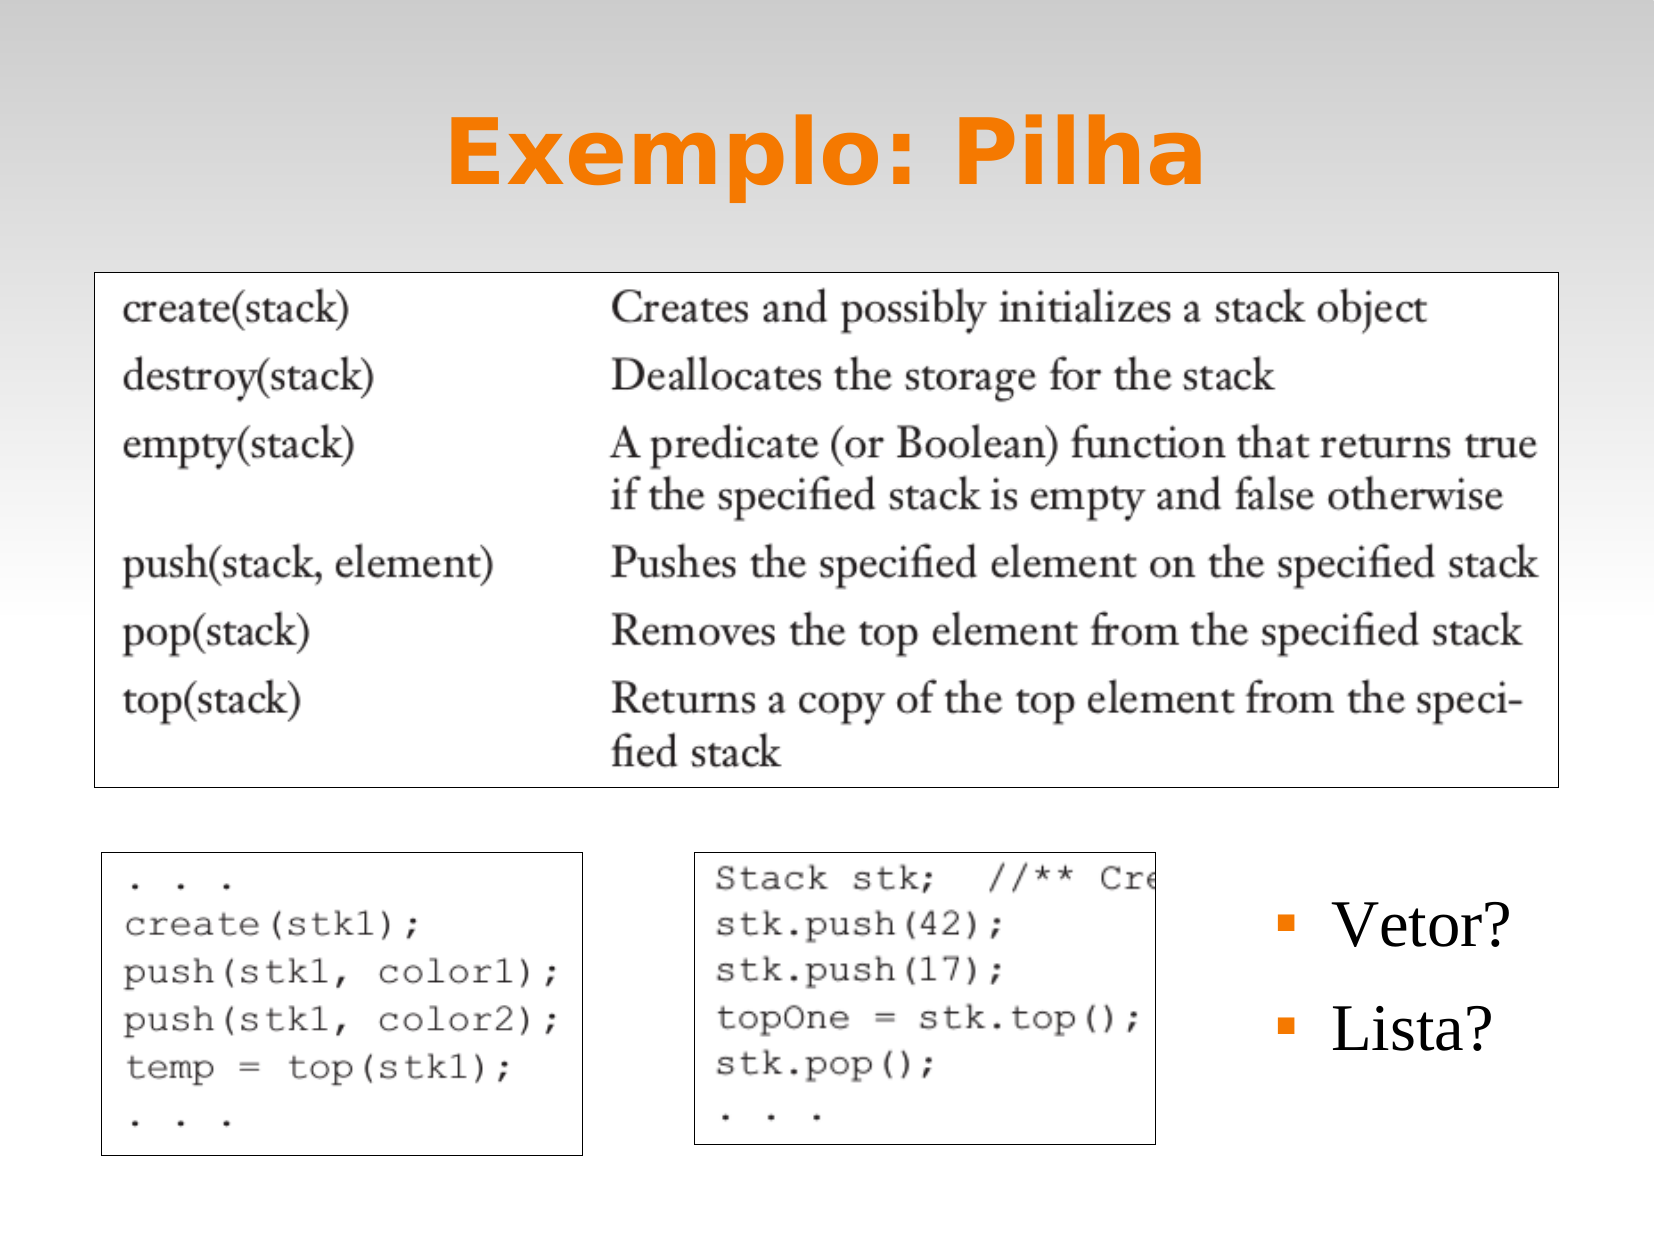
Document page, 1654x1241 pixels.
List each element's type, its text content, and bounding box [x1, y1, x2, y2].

picture [694, 852, 1156, 1145]
picture [94, 272, 1559, 788]
list Vetor? Lista? [1189, 886, 1559, 1133]
picture [101, 852, 583, 1156]
title Exemplo: Pilha [82, 49, 1571, 257]
